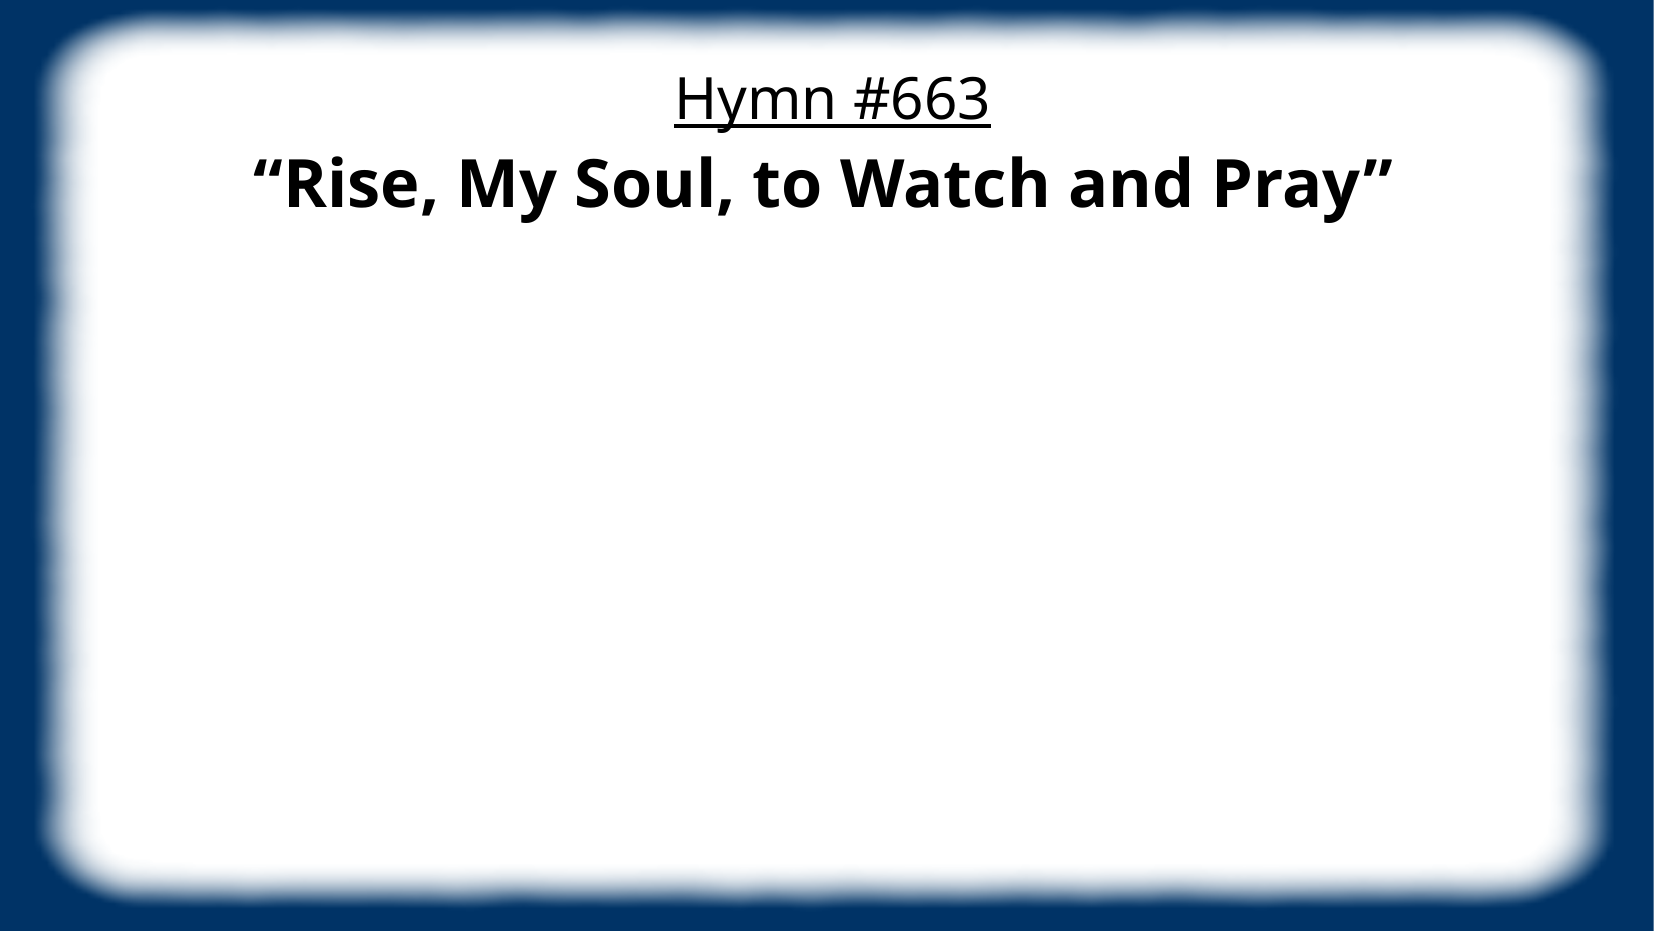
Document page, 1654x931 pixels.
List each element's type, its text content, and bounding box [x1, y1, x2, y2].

picture [0, 0, 1654, 931]
text_box Hymn #663 “Rise, My Soul, to Watch and Pray” [75, 49, 1591, 231]
